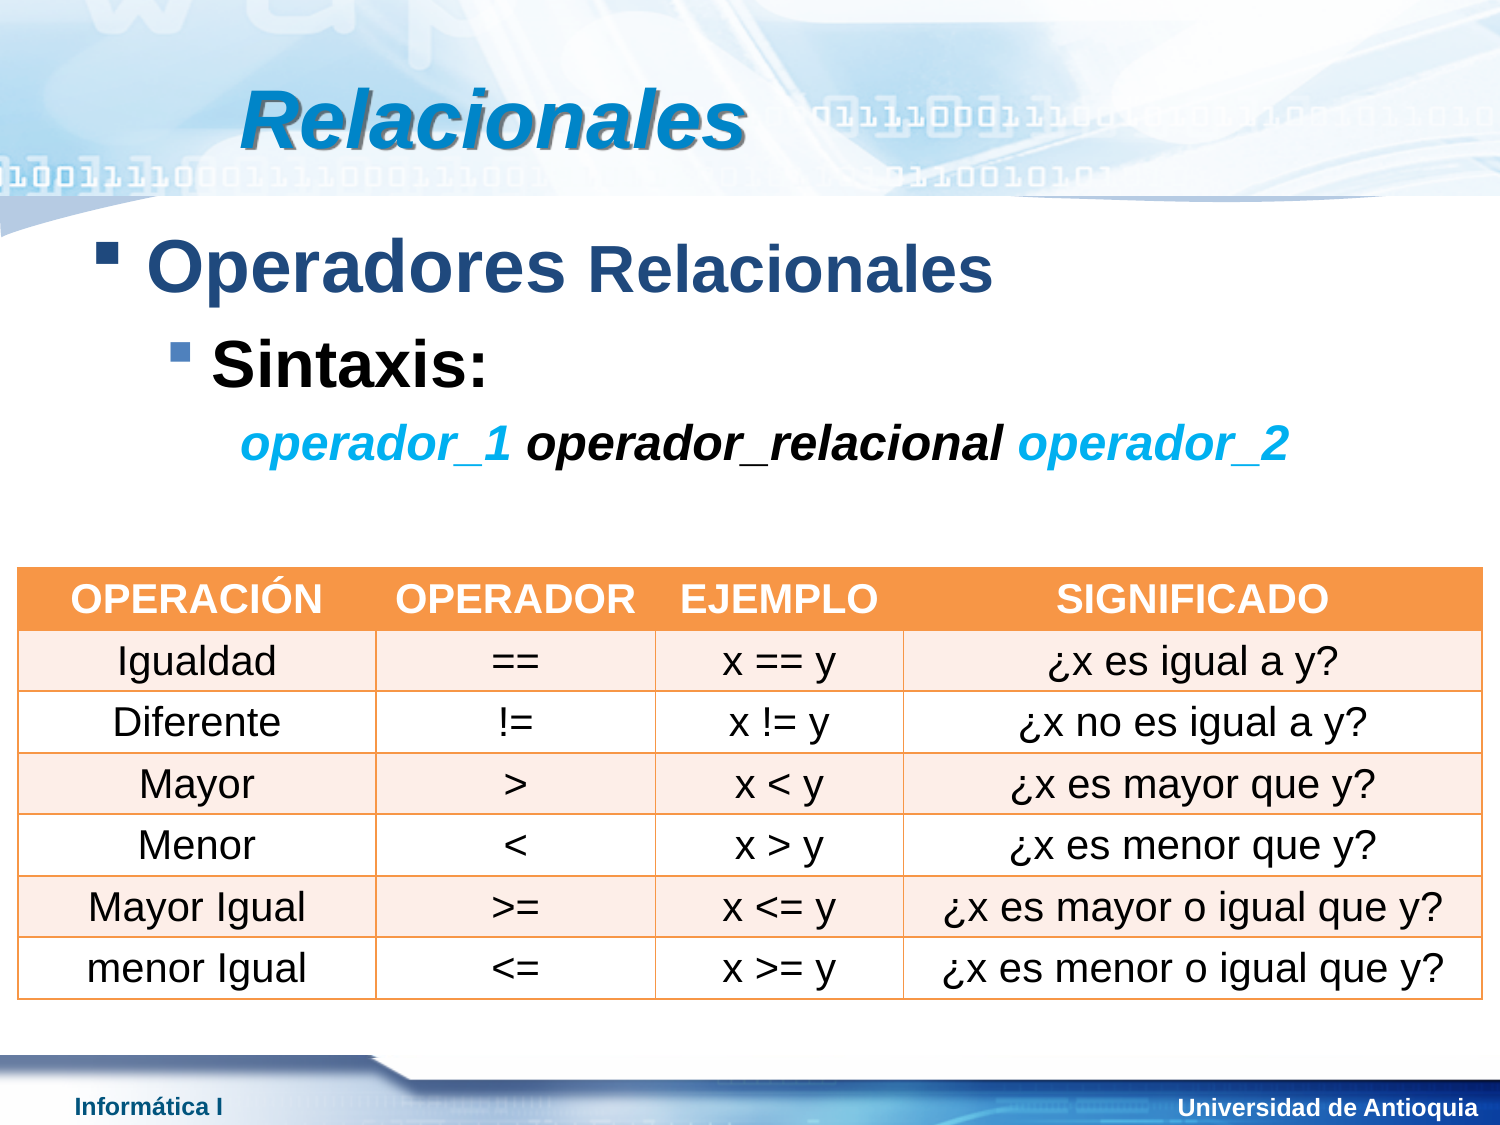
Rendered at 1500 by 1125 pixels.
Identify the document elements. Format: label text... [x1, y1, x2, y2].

picture [0, 1055, 1500, 1125]
table_cell x >= y [656, 938, 903, 998]
picture [0, 0, 1500, 196]
table_cell ¿x no es igual a y? [904, 692, 1481, 752]
table_cell ¿x es igual a y? [904, 631, 1481, 690]
table_cell x <= y [656, 877, 903, 936]
table_header OPERADOR [377, 569, 655, 629]
table_cell ¿x es menor que y? [904, 815, 1481, 875]
table_cell != [377, 692, 655, 752]
table_cell > [377, 754, 655, 813]
table_cell ¿x es mayor o igual que y? [904, 877, 1481, 936]
table_cell ¿x es menor o igual que y? [904, 938, 1481, 998]
table_header OPERACIÓN [19, 569, 375, 629]
table_cell menor Igual [19, 938, 375, 998]
table_cell x == y [656, 631, 903, 690]
table_cell ¿x es mayor que y? [904, 754, 1481, 813]
table_cell == [377, 631, 655, 690]
table_header SIGNIFICADO [904, 569, 1481, 629]
title Relacionales [224, 57, 1438, 150]
table_cell x < y [656, 754, 903, 813]
table_cell x > y [656, 815, 903, 875]
table_cell Menor [19, 815, 375, 875]
table_header EJEMPLO [656, 569, 903, 629]
table_cell x != y [656, 692, 903, 752]
table_cell Igualdad [19, 631, 375, 690]
table_cell Mayor [19, 754, 375, 813]
list Operadores Relacionales Sintaxis: operador_1 operador_relacional operador_2 [75, 209, 1425, 567]
table_cell Diferente [19, 692, 375, 752]
table_cell >= [377, 877, 655, 936]
table_cell Mayor Igual [19, 877, 375, 936]
table_cell <= [377, 938, 655, 998]
table_cell < [377, 815, 655, 875]
